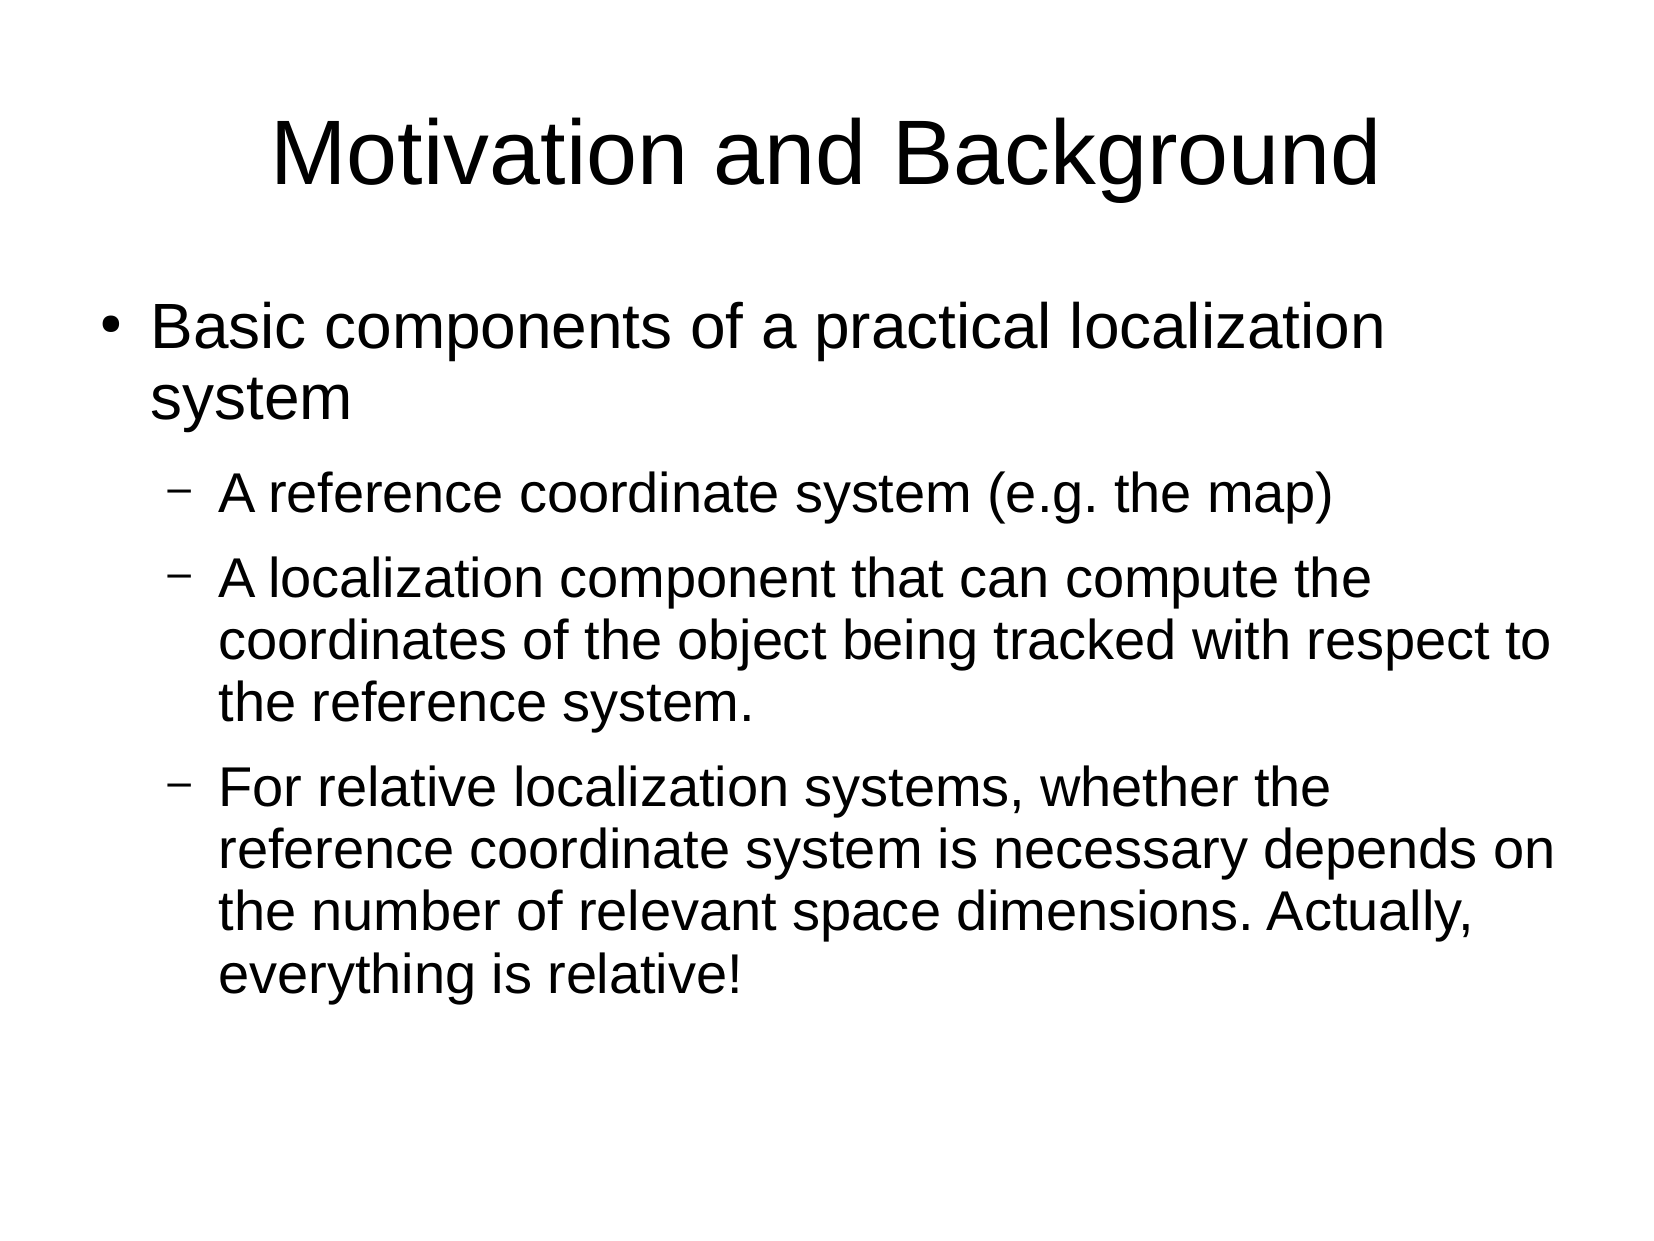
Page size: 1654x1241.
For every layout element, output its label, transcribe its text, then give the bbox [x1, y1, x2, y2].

list Basic components of a practical localization system A reference coordinate system (e.g. the map) A localization component that can compute the coordinates of the object being tracked with respect to the reference system. For relative localization systems, whether the reference coordinate system is necessary depends on the number of relevant space dimensions. Actually, everything is relative! [82, 290, 1571, 1010]
title Motivation and Background [82, 49, 1571, 257]
